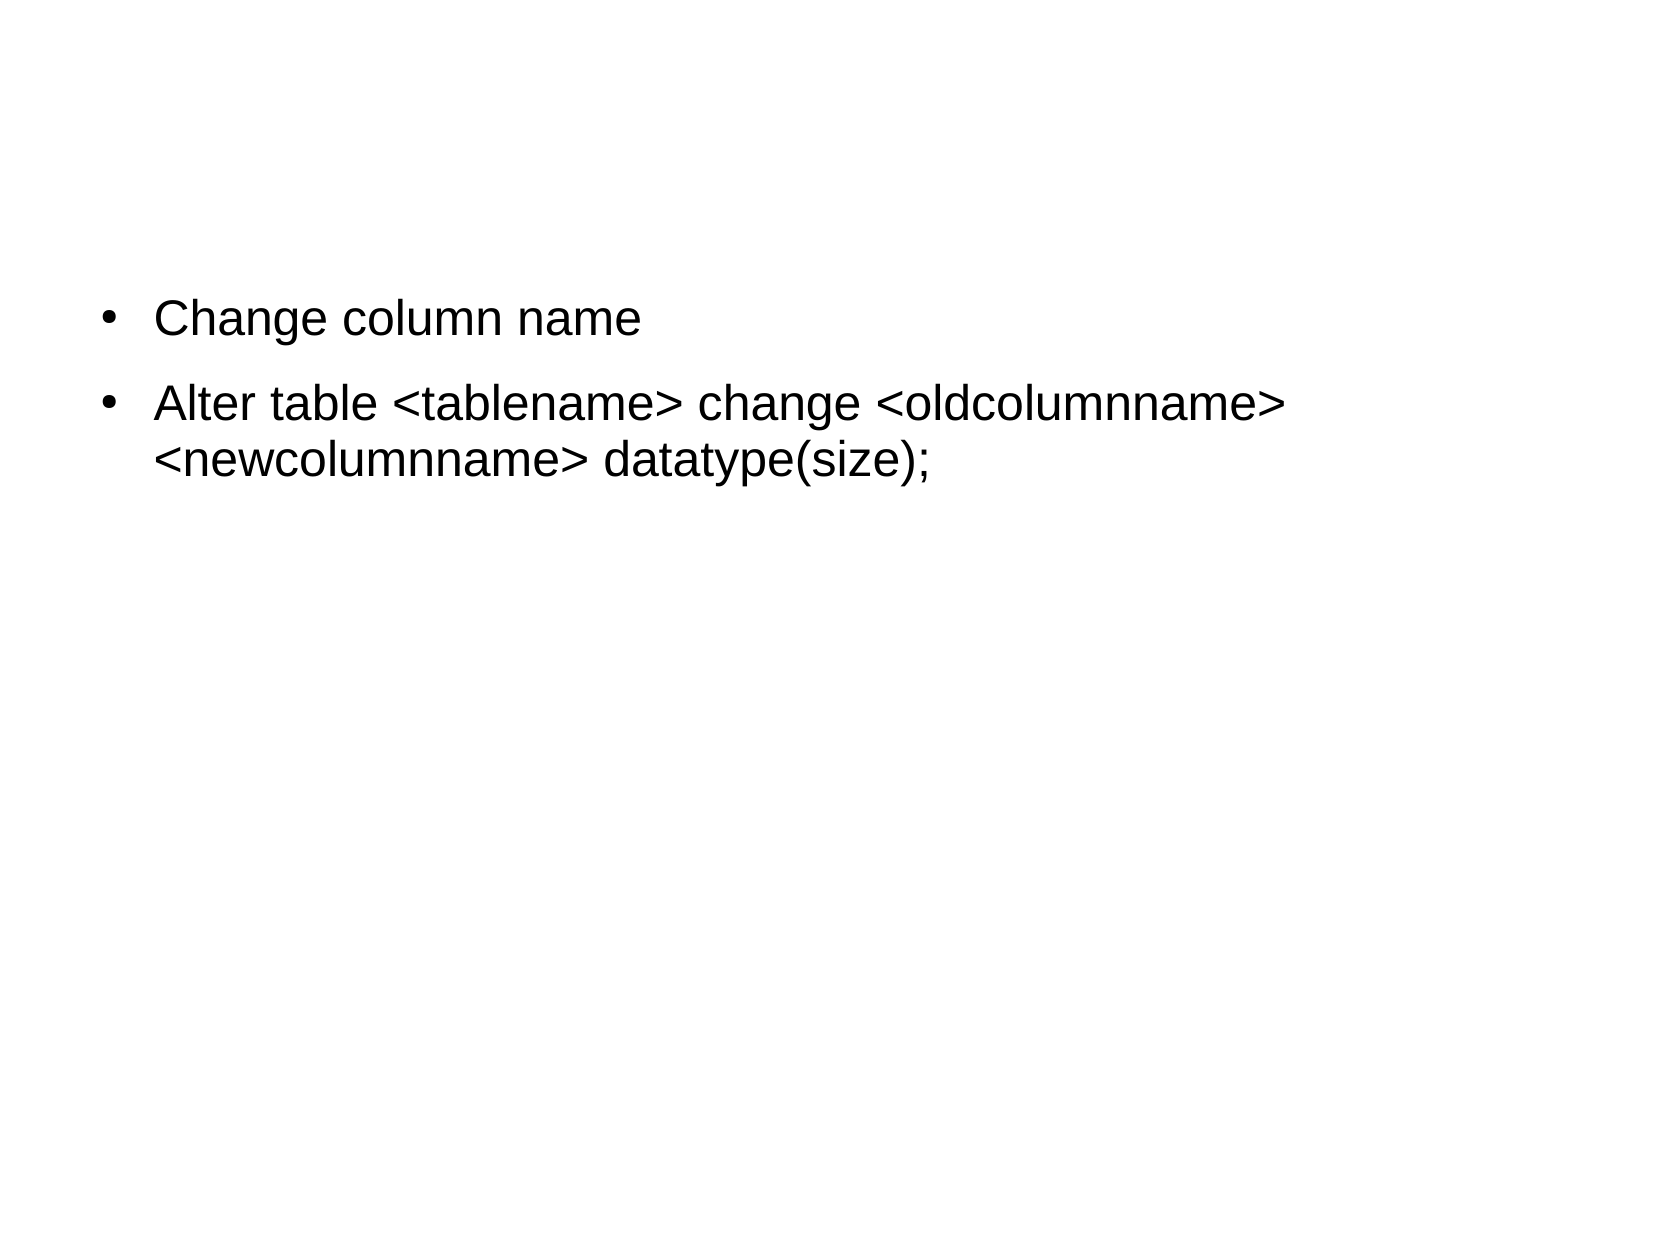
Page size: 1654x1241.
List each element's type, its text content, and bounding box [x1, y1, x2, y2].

list Change column name Alter table <tablename> change <oldcolumnname> <newcolumnname> datatype(size); [82, 290, 1571, 1010]
